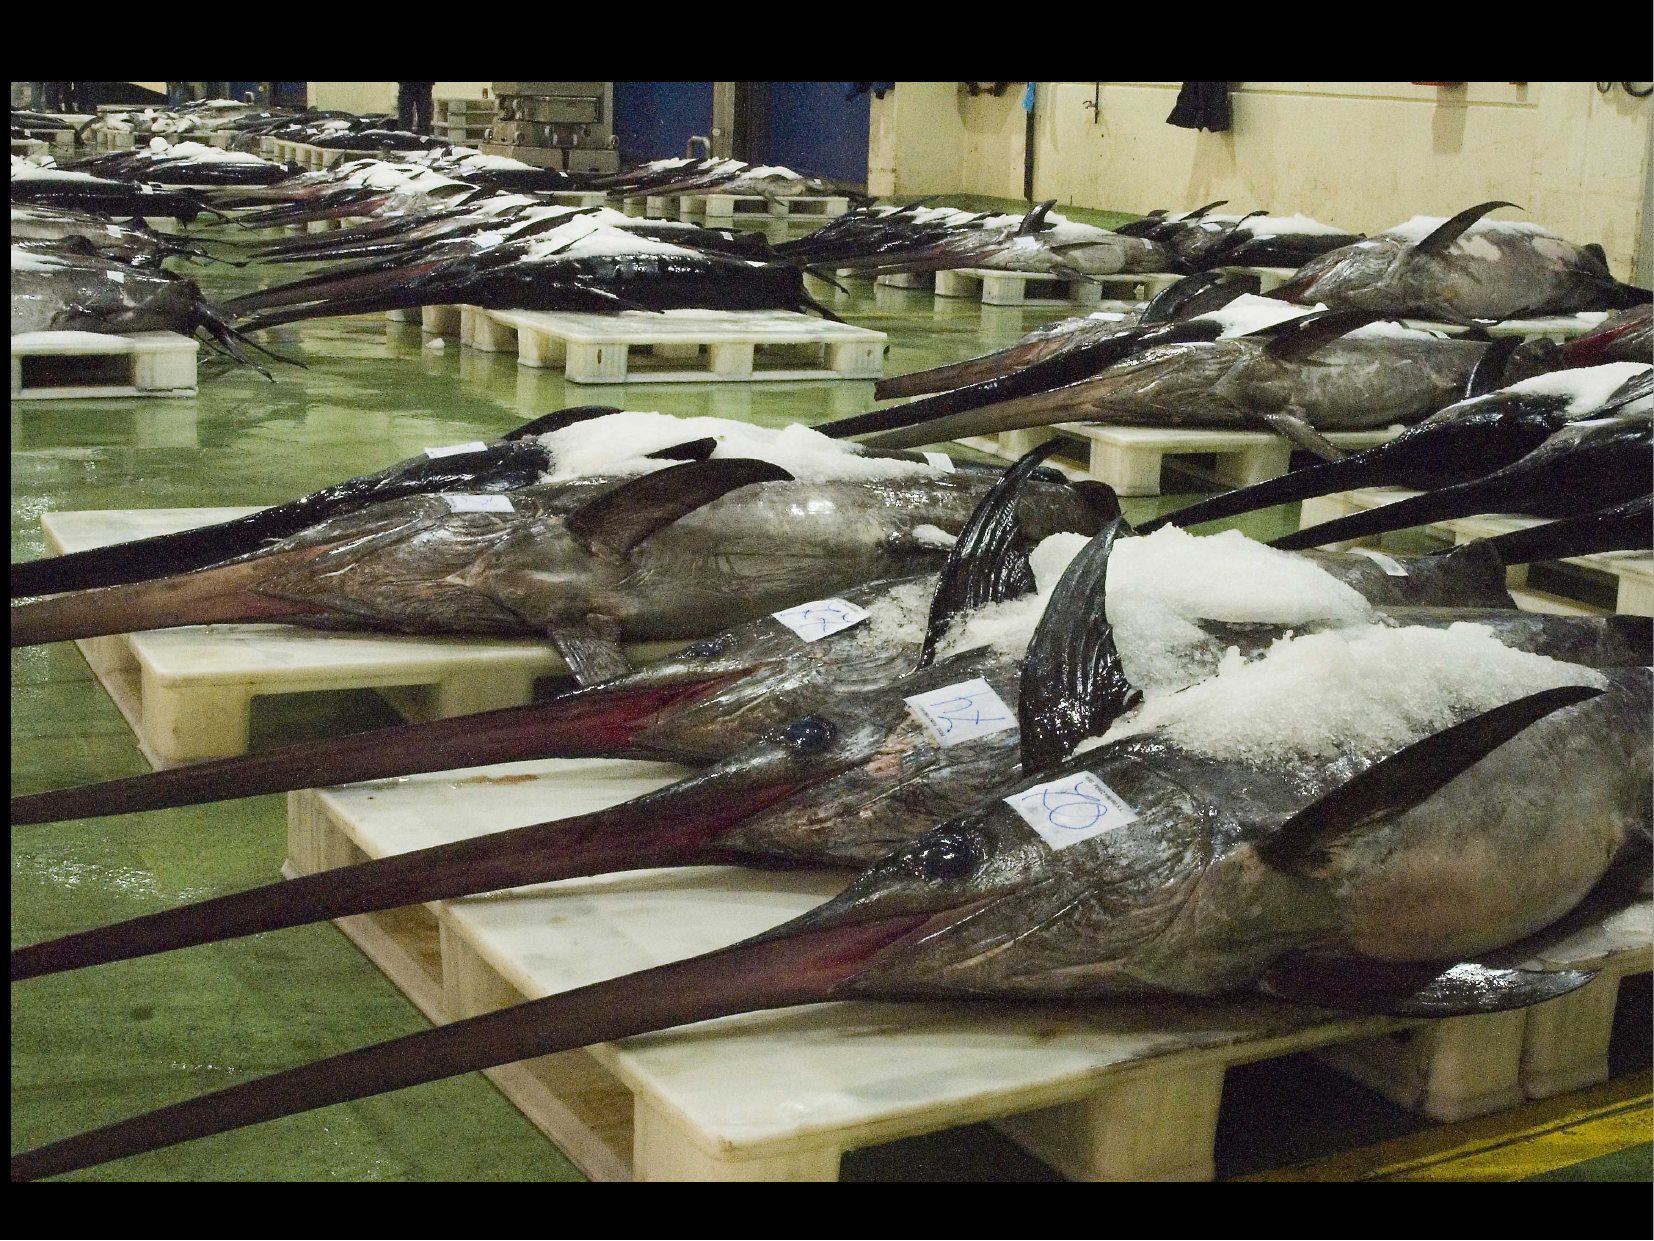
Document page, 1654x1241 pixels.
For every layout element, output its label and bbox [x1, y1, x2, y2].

picture [11, 82, 1654, 1182]
